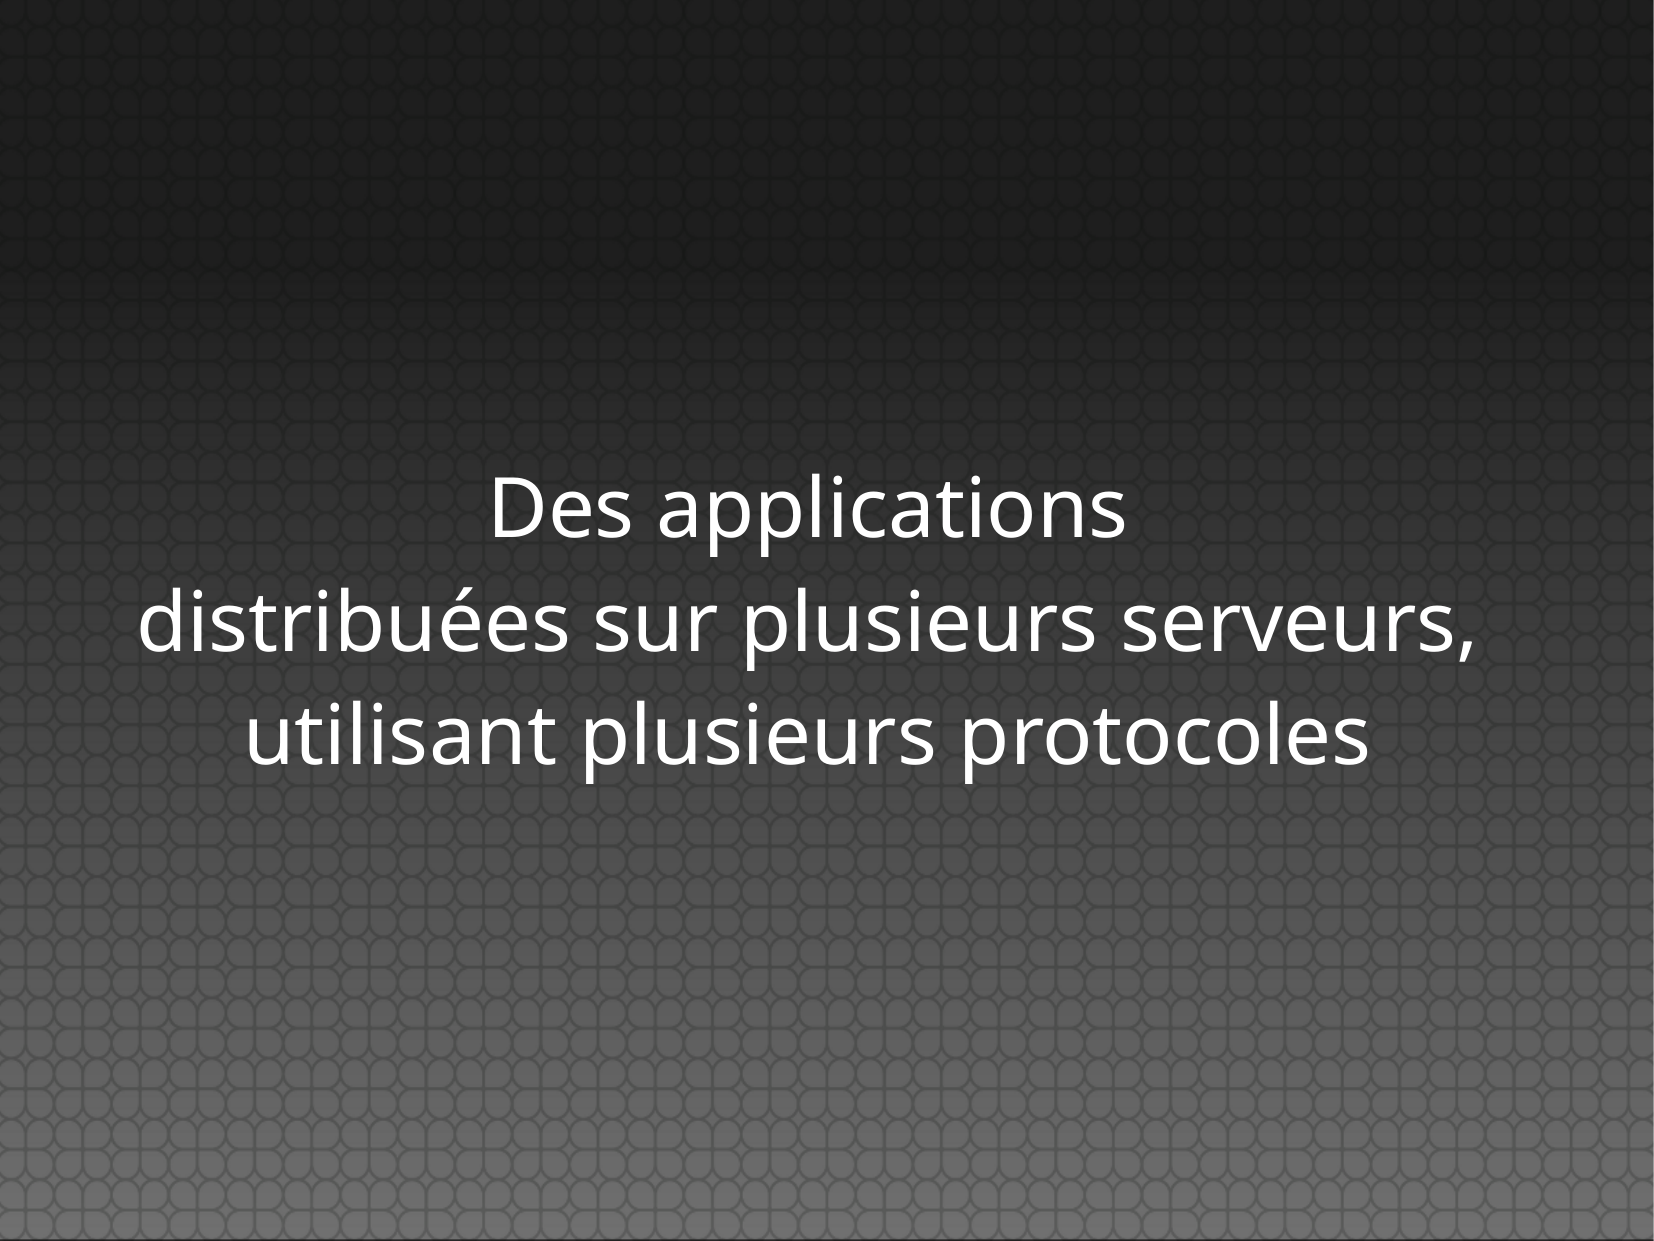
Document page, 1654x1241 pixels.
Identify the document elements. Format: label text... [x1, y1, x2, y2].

picture [0, 0, 1654, 1241]
title Des applications distribuées sur plusieurs serveurs, utilisant plusieurs protocoles [75, 479, 1564, 759]
